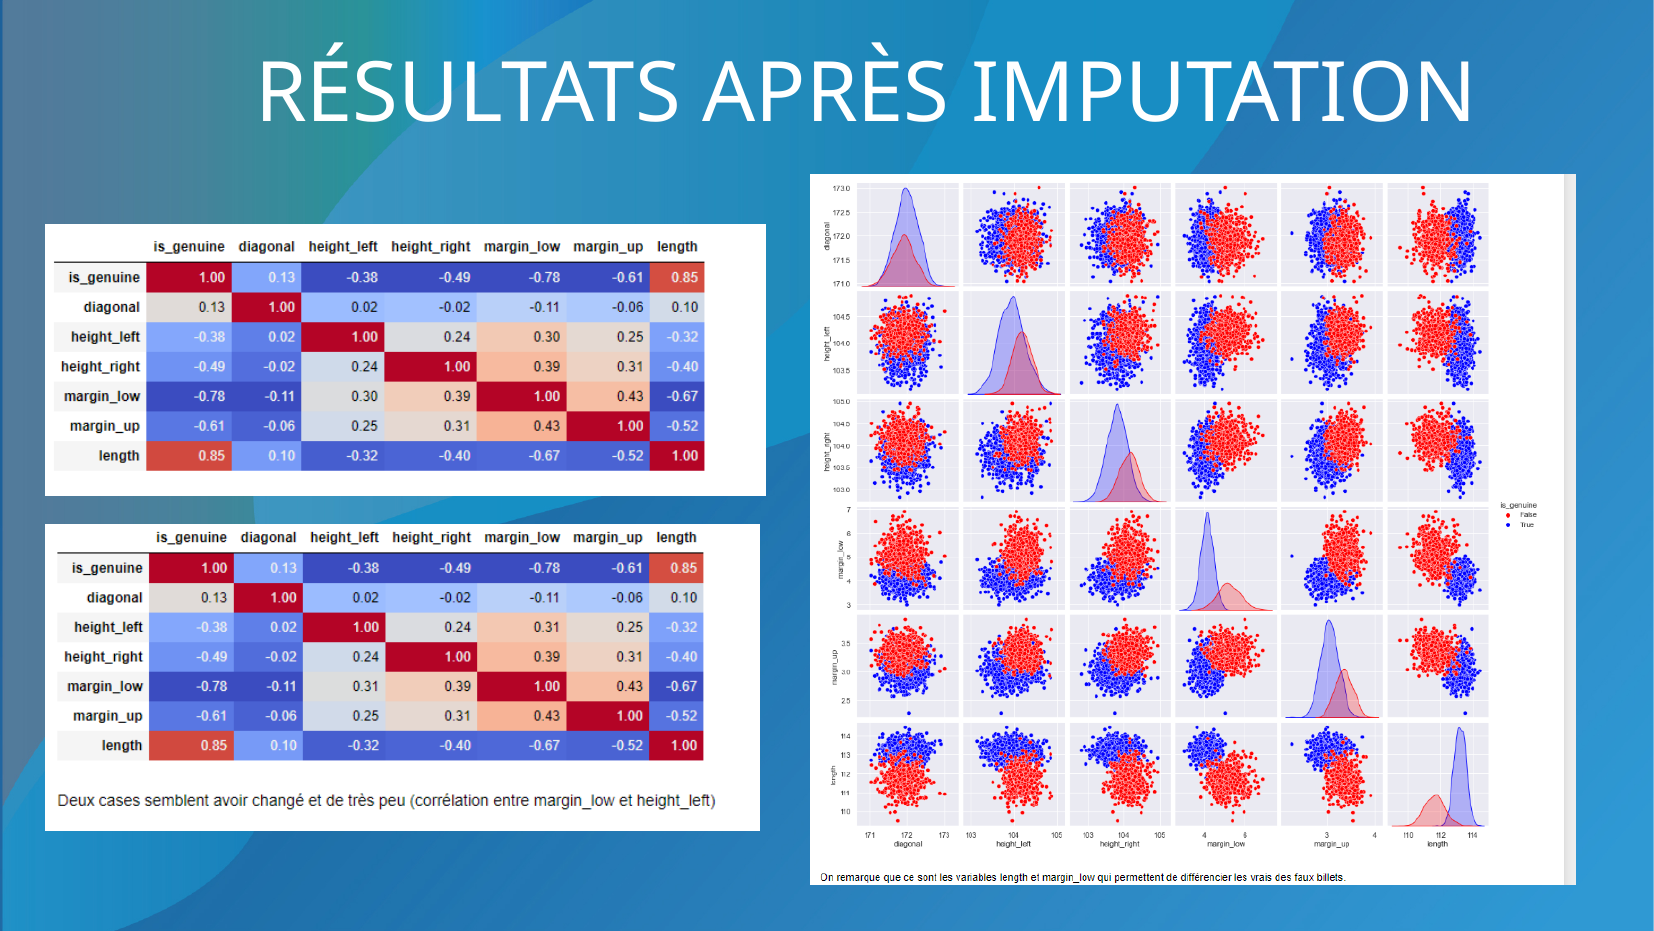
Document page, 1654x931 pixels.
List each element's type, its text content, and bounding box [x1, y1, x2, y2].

title RÉSULTATS APRÈS IMPUTATION [255, 0, 1511, 196]
picture [0, 0, 1654, 931]
